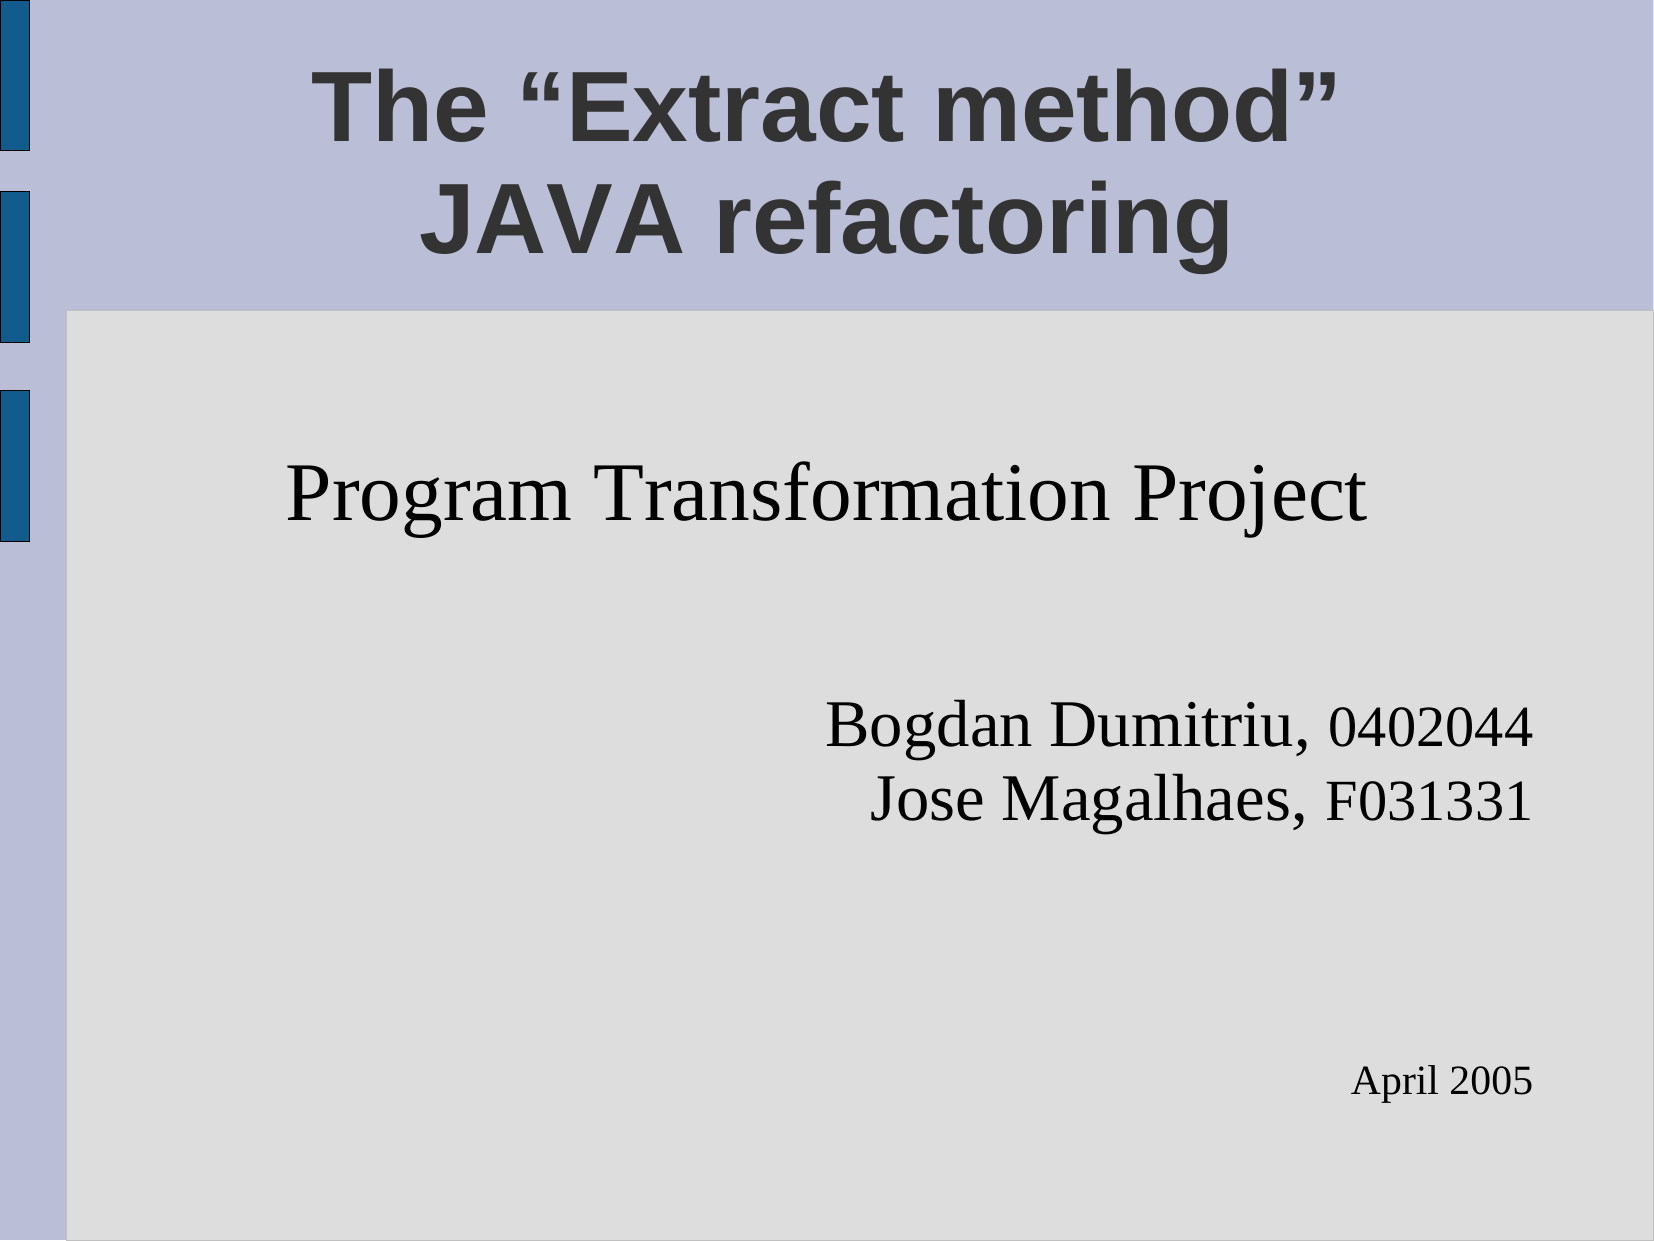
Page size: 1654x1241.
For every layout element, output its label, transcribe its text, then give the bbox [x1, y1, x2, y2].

title The “Extract method” JAVA refactoring [121, 23, 1534, 302]
subtitle Program Transformation Project Bogdan Dumitriu, 0402044 Jose Magalhaes, F031331 April 2005 [121, 392, 1534, 1158]
